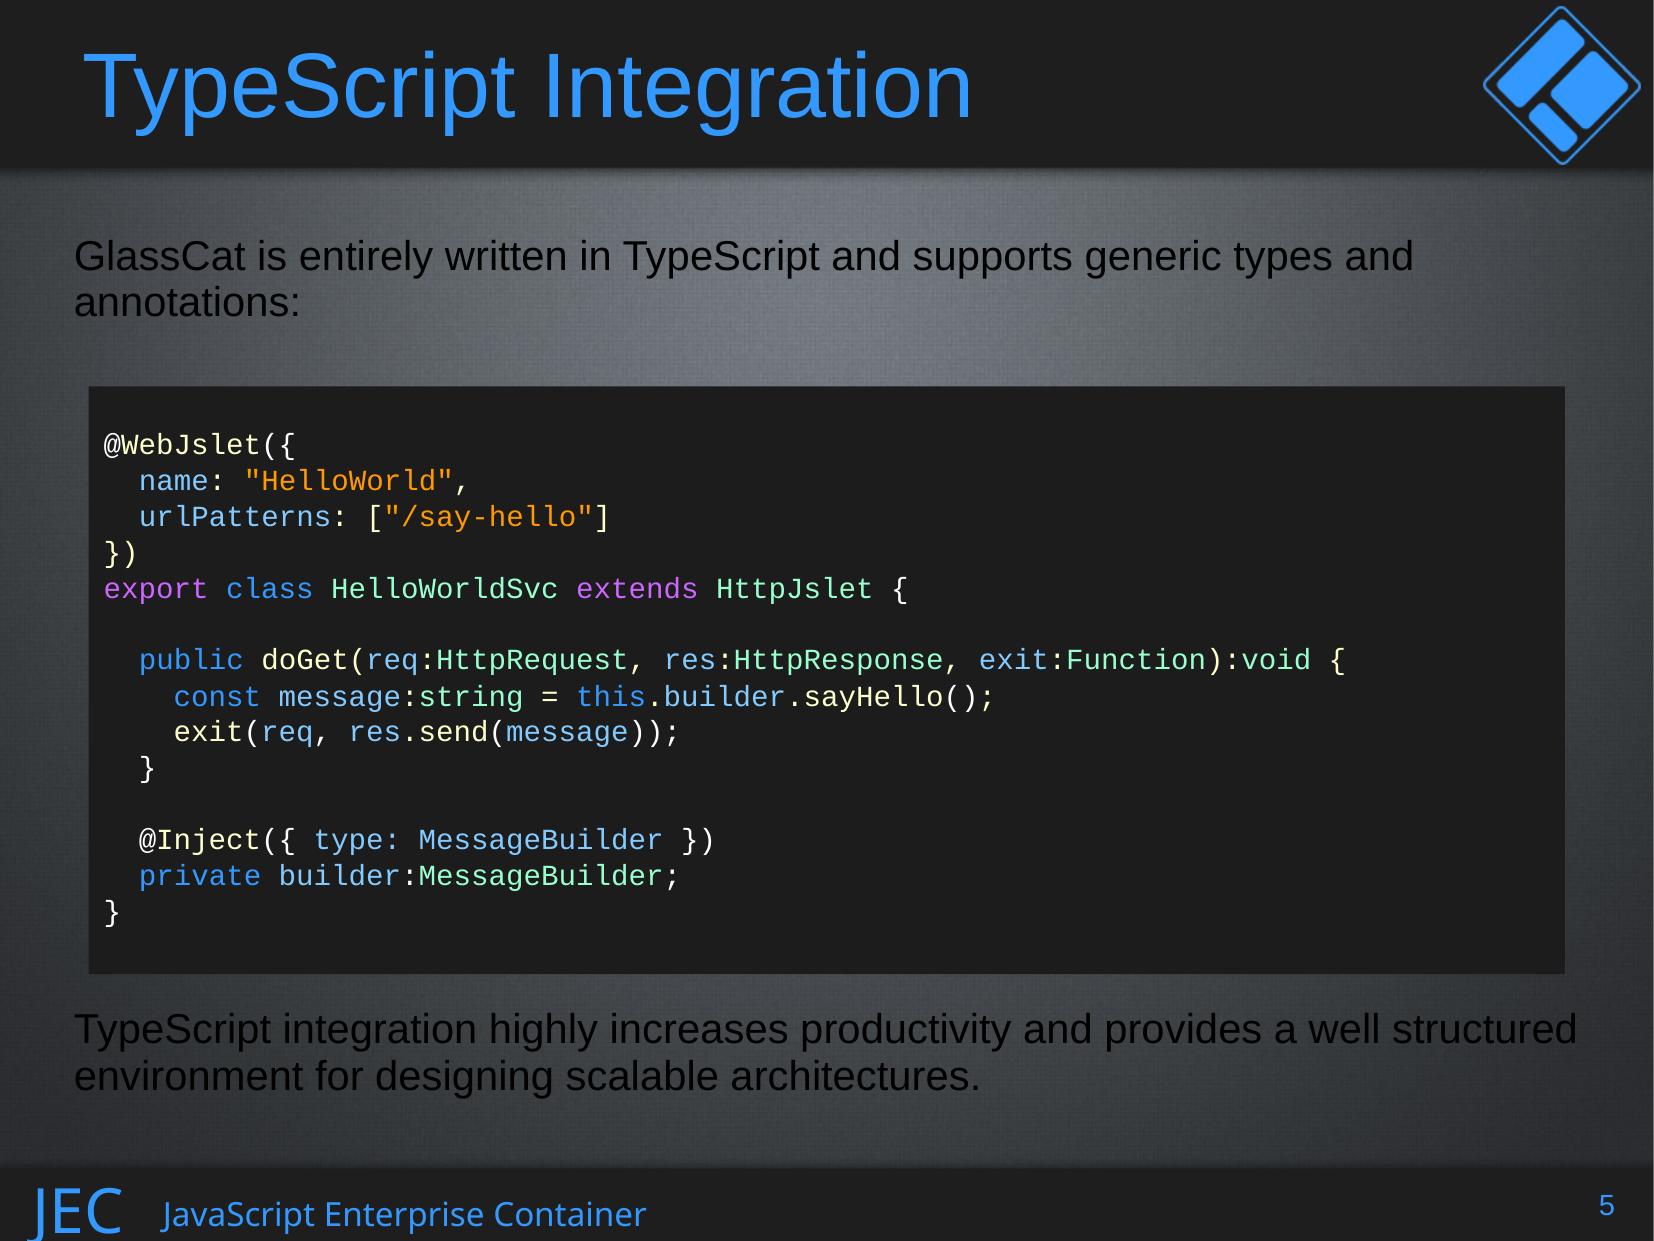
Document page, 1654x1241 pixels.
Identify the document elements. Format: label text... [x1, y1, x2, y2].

title TypeScript Integration [82, 23, 1441, 147]
text_box 5 [744, 1181, 1630, 1229]
text_box @WebJslet({ name: "HelloWorld", urlPatterns: ["/say-hello"] }) export class HelloWorldSvc extends HttpJslet { public doGet(req:HttpRequest, res:HttpResponse, exit:Function):void { const message:string = this.builder.sayHello(); exit(req, res.send(message)); } @Inject({ type: MessageBuilder }) private builder:MessageBuilder; } [88, 386, 1565, 975]
picture [0, 0, 1654, 1241]
text_box JavaScript Enterprise Container [148, 1183, 651, 1241]
text_box JEC [17, 1159, 149, 1241]
text_box GlassCat is entirely written in TypeScript and supports generic types and annotations: [59, 225, 1595, 337]
text_box TypeScript integration highly increases productivity and provides a well structured environment for designing scalable architectures. [59, 998, 1595, 1111]
